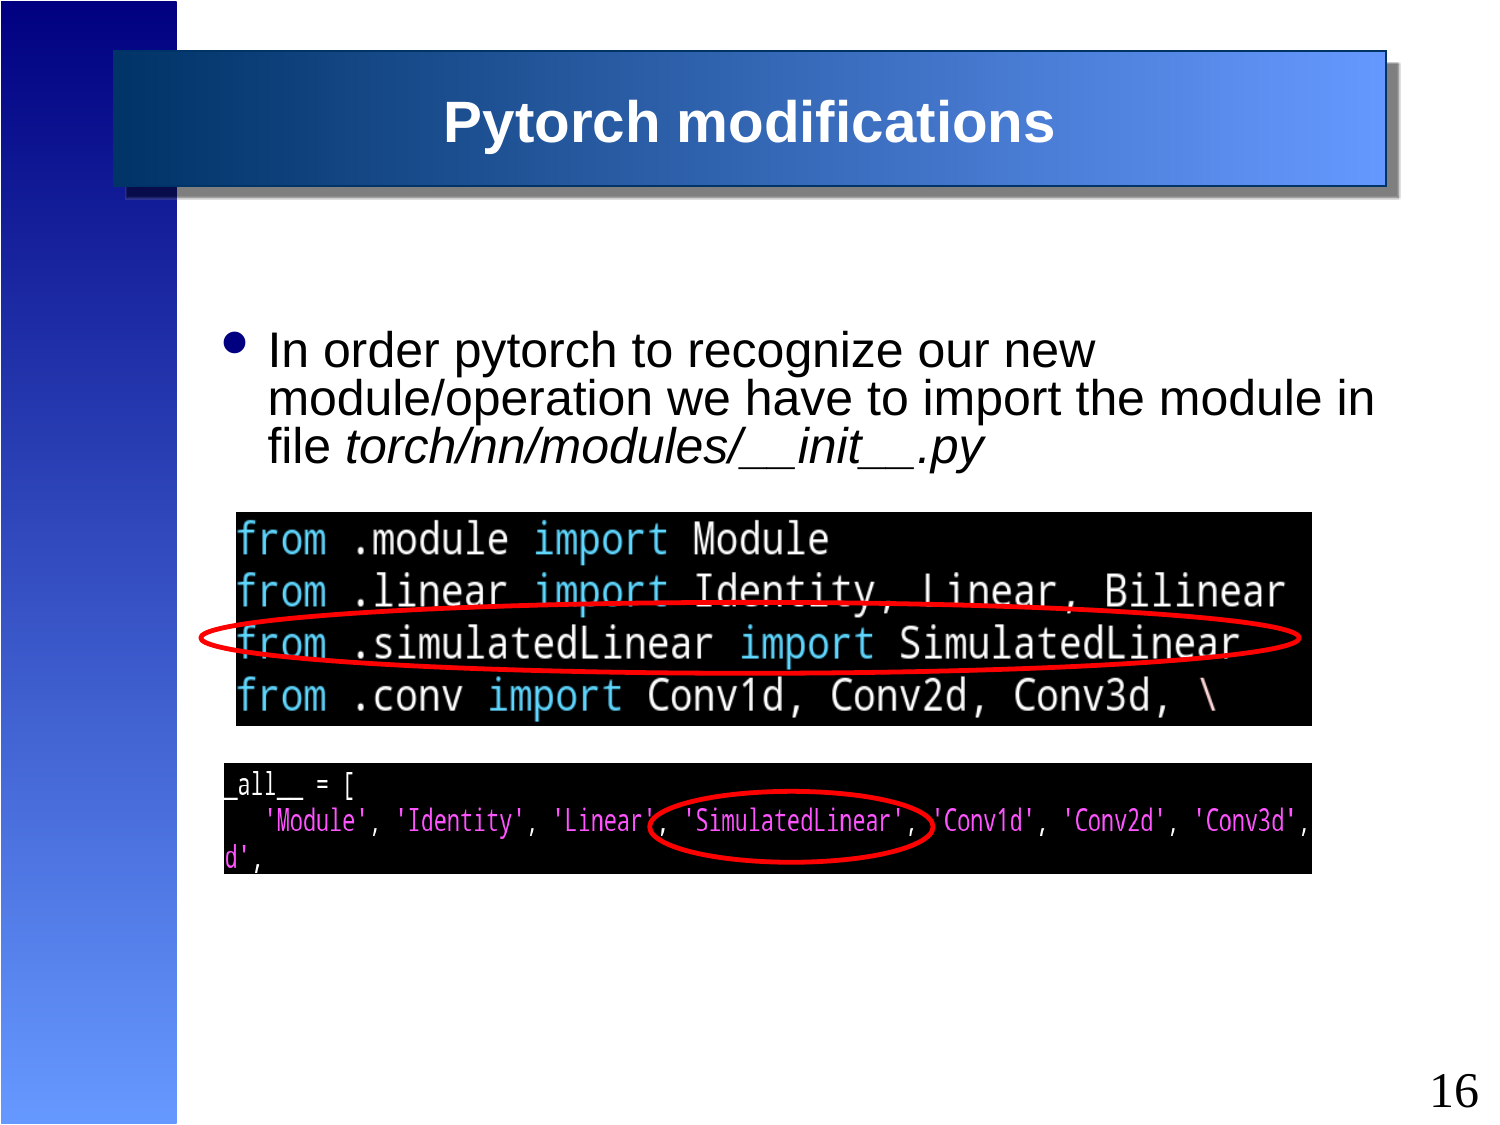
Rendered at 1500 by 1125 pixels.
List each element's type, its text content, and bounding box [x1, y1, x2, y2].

list In order pytorch to recognize our new module/operation we have to import the module in file torch/nn/modules/__init__.py [130, 165, 1406, 1125]
picture [224, 763, 1312, 875]
picture [236, 605, 1296, 670]
picture [236, 512, 1312, 726]
title Pytorch modifications [113, 50, 1387, 187]
